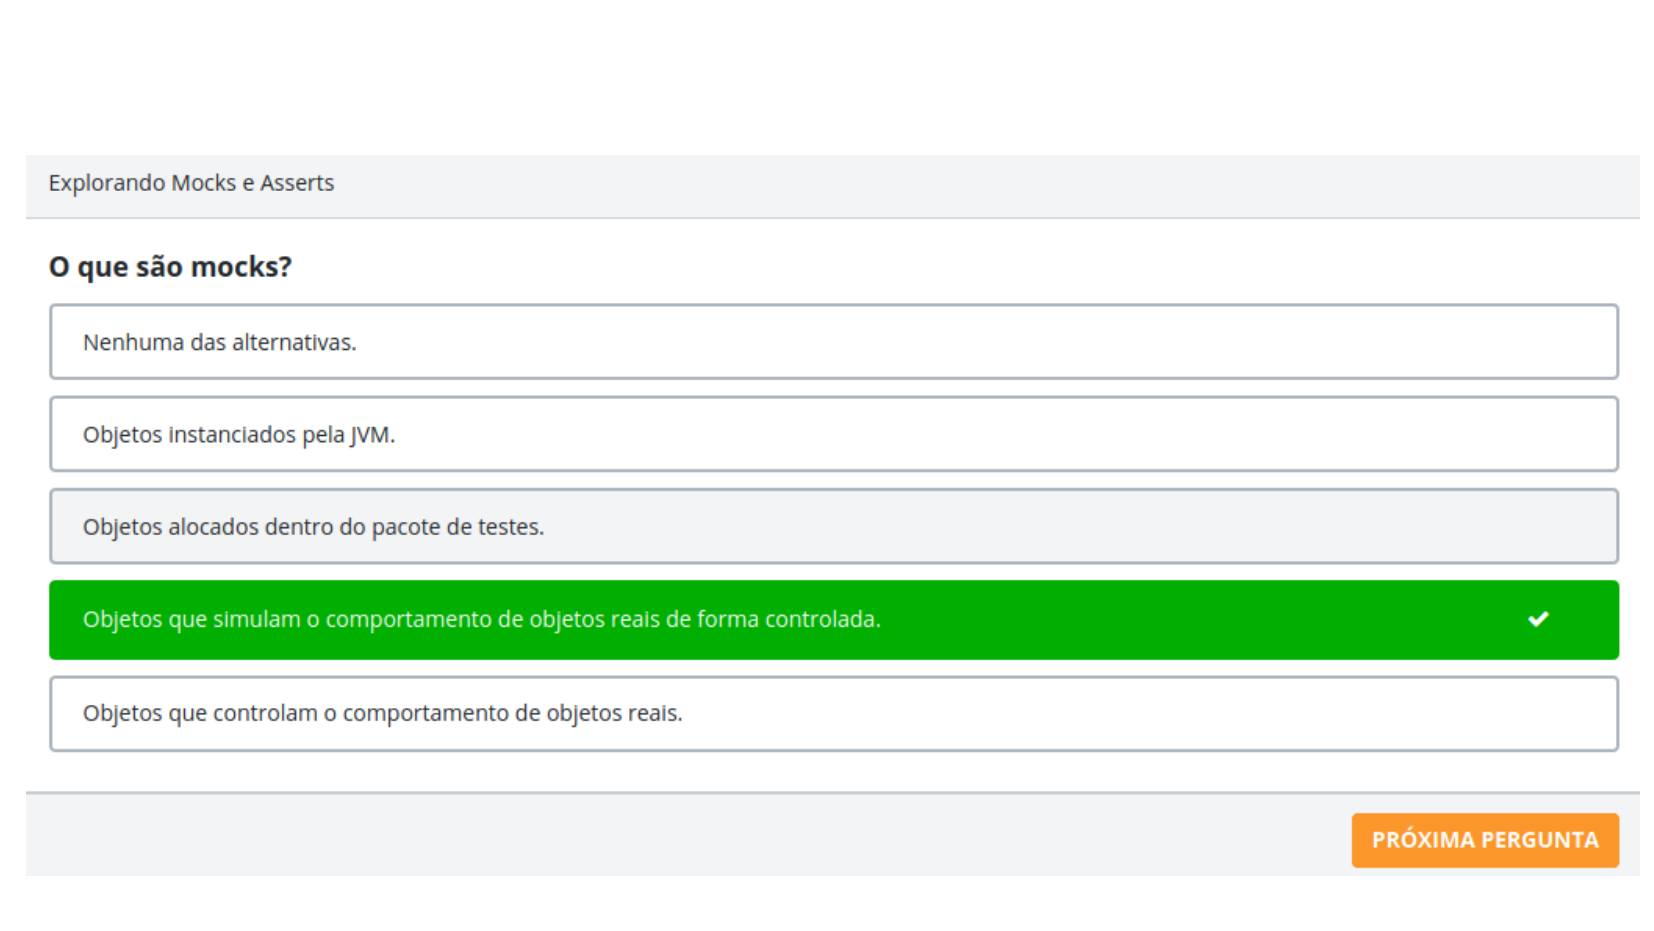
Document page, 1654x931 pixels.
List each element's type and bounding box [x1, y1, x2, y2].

picture [26, 155, 1640, 876]
